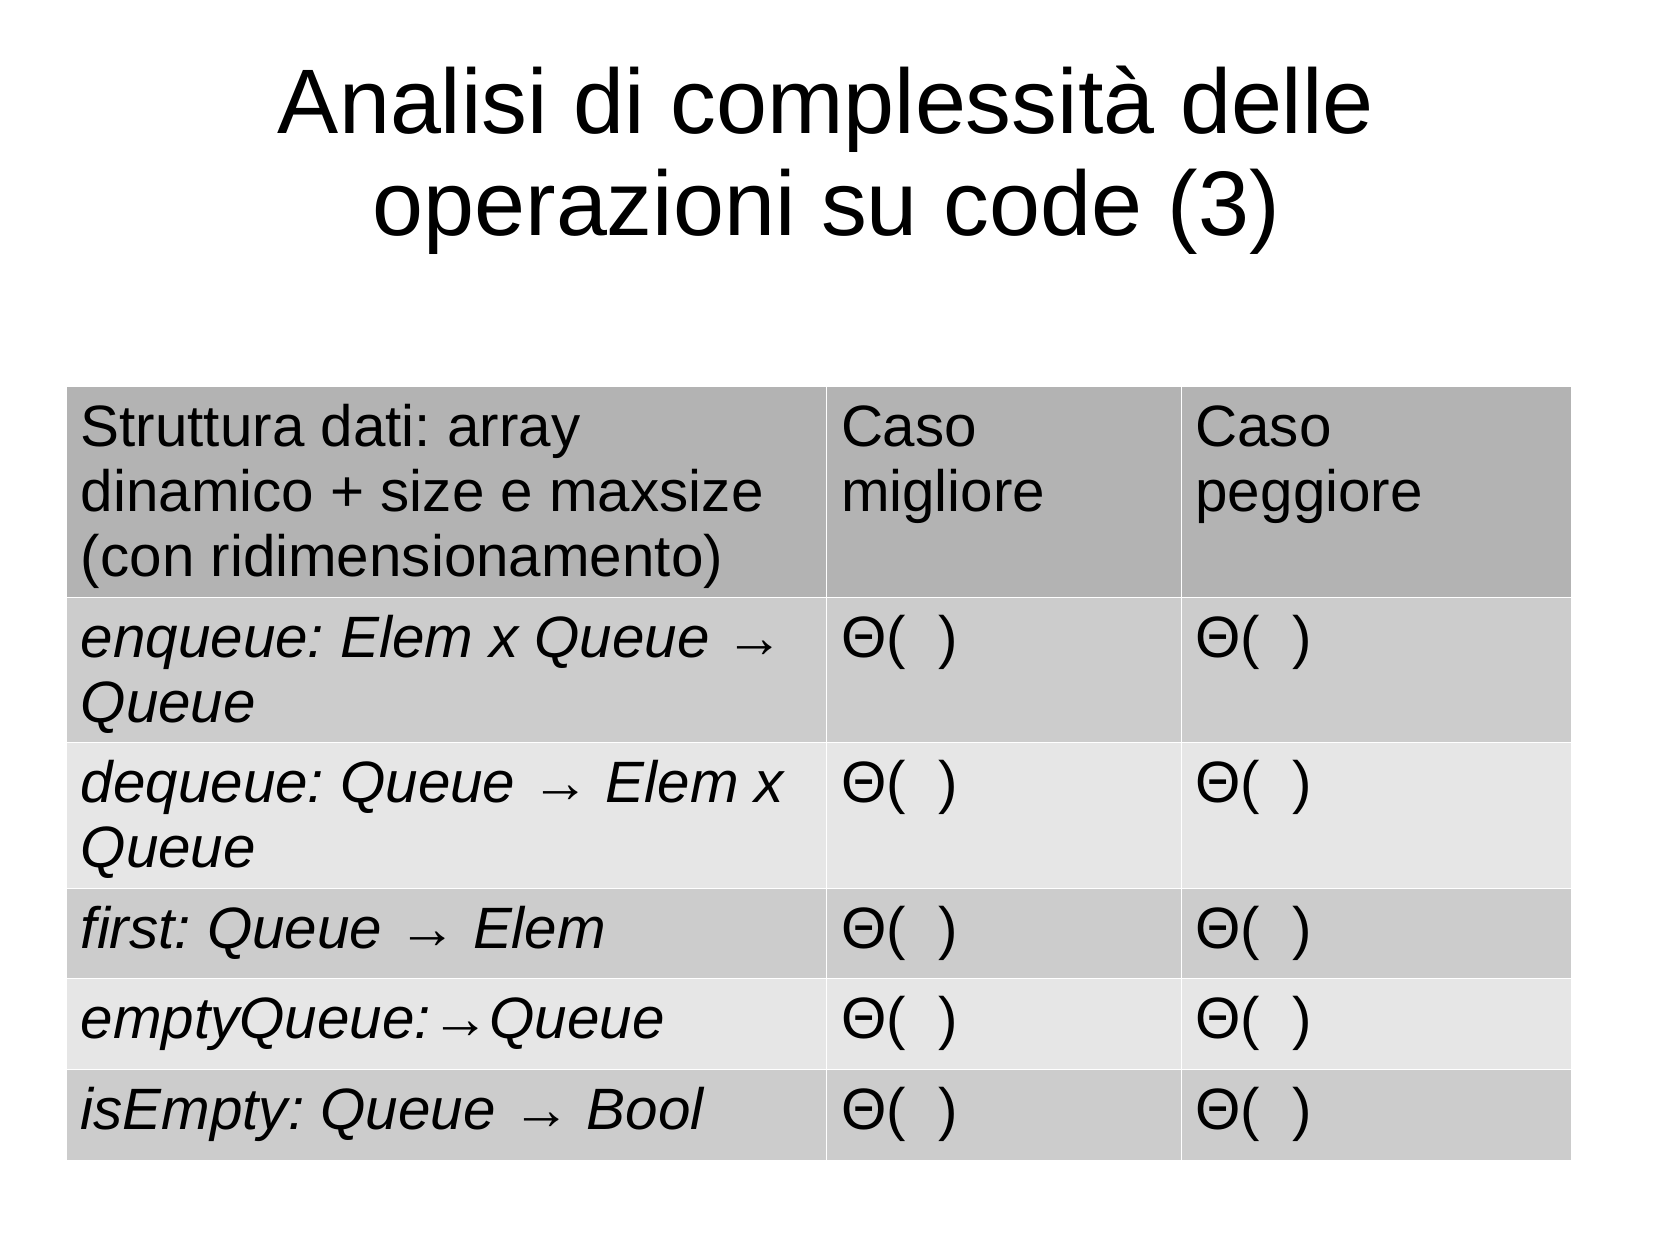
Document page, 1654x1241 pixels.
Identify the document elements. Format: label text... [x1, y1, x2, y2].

table_header Struttura dati: array dinamico + size e maxsize (con ridimensionamento) [67, 387, 826, 597]
table_cell Θ( ) [827, 1070, 1181, 1160]
table_cell Θ( ) [1182, 979, 1571, 1069]
table_cell Θ( ) [1182, 1070, 1571, 1160]
table_cell Θ( ) [827, 889, 1181, 978]
table_cell Θ( ) [827, 743, 1181, 888]
table_cell dequeue: Queue → Elem x Queue [67, 743, 826, 888]
table_cell first: Queue → Elem [67, 889, 826, 978]
table_cell isEmpty: Queue → Bool [67, 1070, 826, 1160]
table_cell Θ( ) [827, 979, 1181, 1069]
table_cell Θ( ) [1182, 598, 1571, 742]
table_header Caso peggiore [1182, 387, 1571, 597]
table_cell emptyQueue:→Queue [67, 979, 826, 1069]
table_cell Θ( ) [1182, 743, 1571, 888]
table_cell Θ( ) [827, 598, 1181, 742]
title Analisi di complessità delle operazioni su code (3) [82, 49, 1571, 257]
table_cell Θ( ) [1182, 889, 1571, 978]
table_header Caso migliore [827, 387, 1181, 597]
table_cell enqueue: Elem x Queue → Queue [67, 598, 826, 742]
